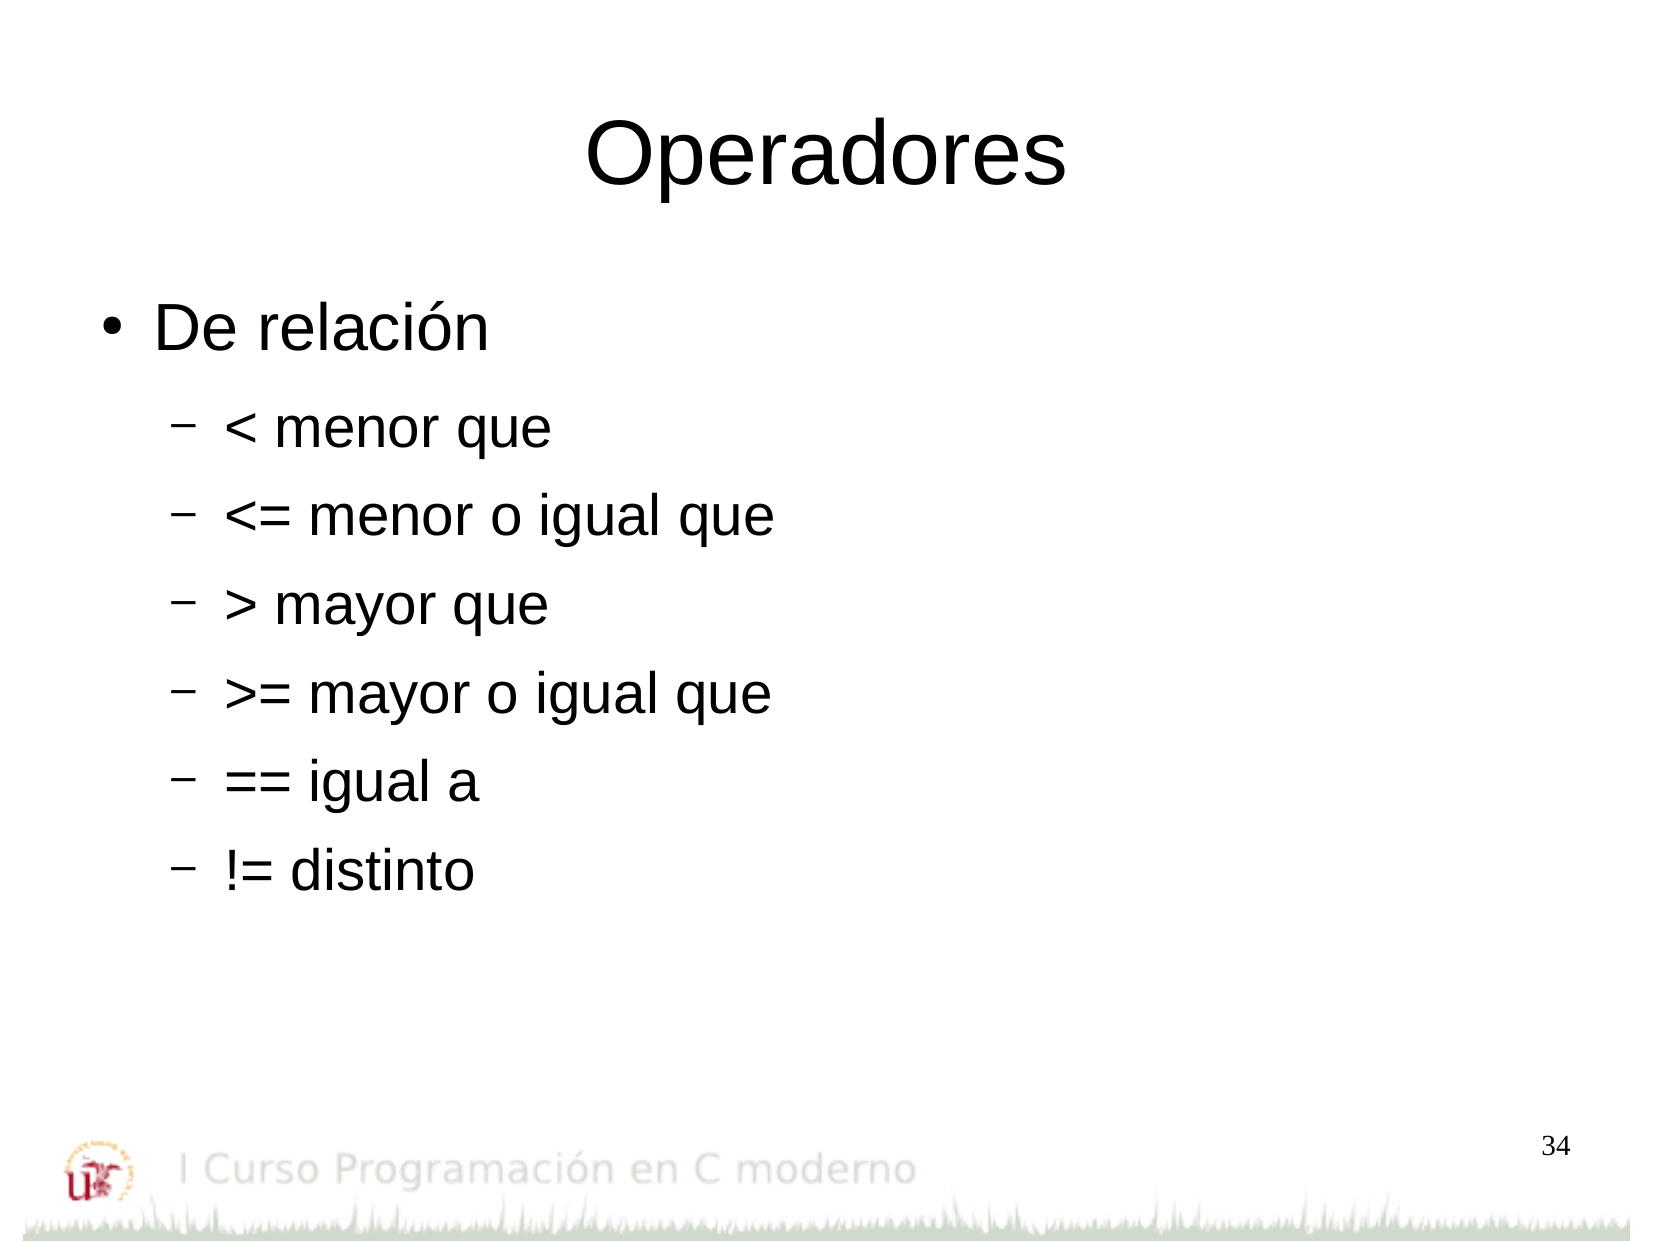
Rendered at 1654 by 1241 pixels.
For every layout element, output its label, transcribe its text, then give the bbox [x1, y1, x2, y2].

title Operadores [82, 49, 1571, 257]
picture [23, 1136, 1630, 1241]
list De relación < menor que <= menor o igual que > mayor que >= mayor o igual que == igual a != distinto [82, 290, 1538, 1010]
